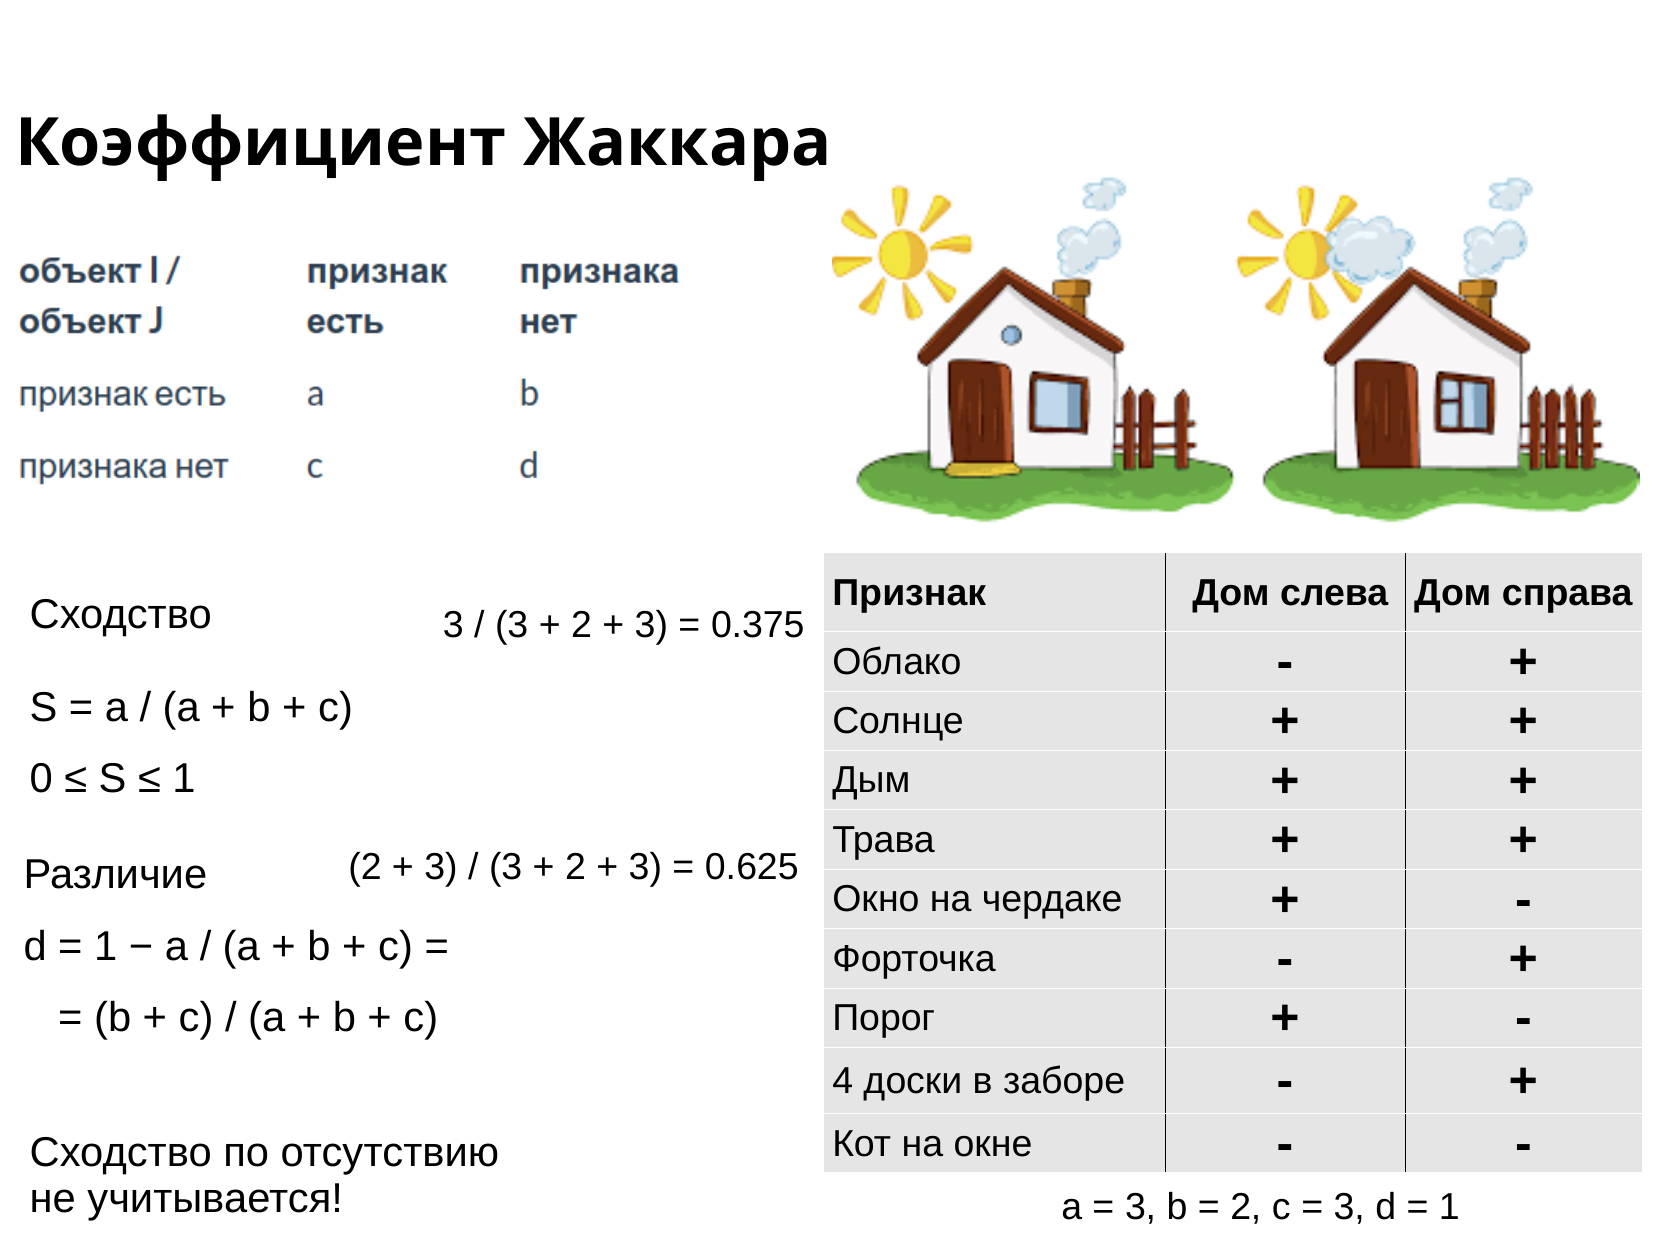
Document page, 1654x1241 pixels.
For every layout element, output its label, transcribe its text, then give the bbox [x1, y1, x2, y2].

table_cell + [1166, 810, 1405, 869]
picture [832, 148, 1640, 553]
title Коэффициент Жаккара [15, 19, 1636, 260]
table_cell Кот на окне [824, 1114, 1165, 1172]
table_header Дом справа [1406, 553, 1642, 631]
table_cell + [1406, 751, 1642, 809]
picture [8, 250, 687, 497]
table_cell - [1166, 632, 1405, 691]
table_cell + [1166, 751, 1405, 809]
table_cell 4 доски в заборе [824, 1048, 1165, 1113]
table_cell - [1166, 1048, 1405, 1113]
table_cell Окно на чердаке [824, 870, 1165, 928]
table_cell - [1406, 1114, 1642, 1172]
table_cell - [1166, 1114, 1405, 1172]
table_cell + [1406, 1048, 1642, 1113]
table_cell Дым [824, 751, 1165, 809]
table_header Признак [824, 553, 1165, 631]
table_cell + [1166, 989, 1405, 1047]
text_box Сходство S = a / (a + b + c) 0 ≤ S ≤ 1 [14, 583, 810, 815]
table_header Дом слева [1166, 553, 1405, 631]
table_cell + [1406, 692, 1642, 750]
table_cell - [1406, 989, 1642, 1047]
table_cell - [1166, 929, 1405, 988]
table_cell Порог [824, 989, 1165, 1047]
table_cell Солнце [824, 692, 1165, 750]
table_cell Облако [824, 632, 1165, 691]
table_cell + [1166, 692, 1405, 750]
table_cell Трава [824, 810, 1165, 869]
text_box a = 3, b = 2, c = 3, d = 1 [1046, 1178, 1476, 1235]
text_box (2 + 3) / (3 + 2 + 3) = 0.625 [333, 838, 815, 896]
table_cell + [1406, 929, 1642, 988]
text_box Различие d = 1 − a / (a + b + c) = = (b + c) / (a + b + c) [8, 843, 824, 1070]
table_cell + [1406, 810, 1642, 869]
table_cell + [1166, 870, 1405, 928]
table_cell - [1406, 870, 1642, 928]
table_cell Форточка [824, 929, 1165, 988]
text_box Сходство по отсутствию не учитывается! [14, 1121, 807, 1230]
table_cell + [1406, 632, 1642, 691]
text_box 3 / (3 + 2 + 3) = 0.375 [428, 596, 820, 654]
